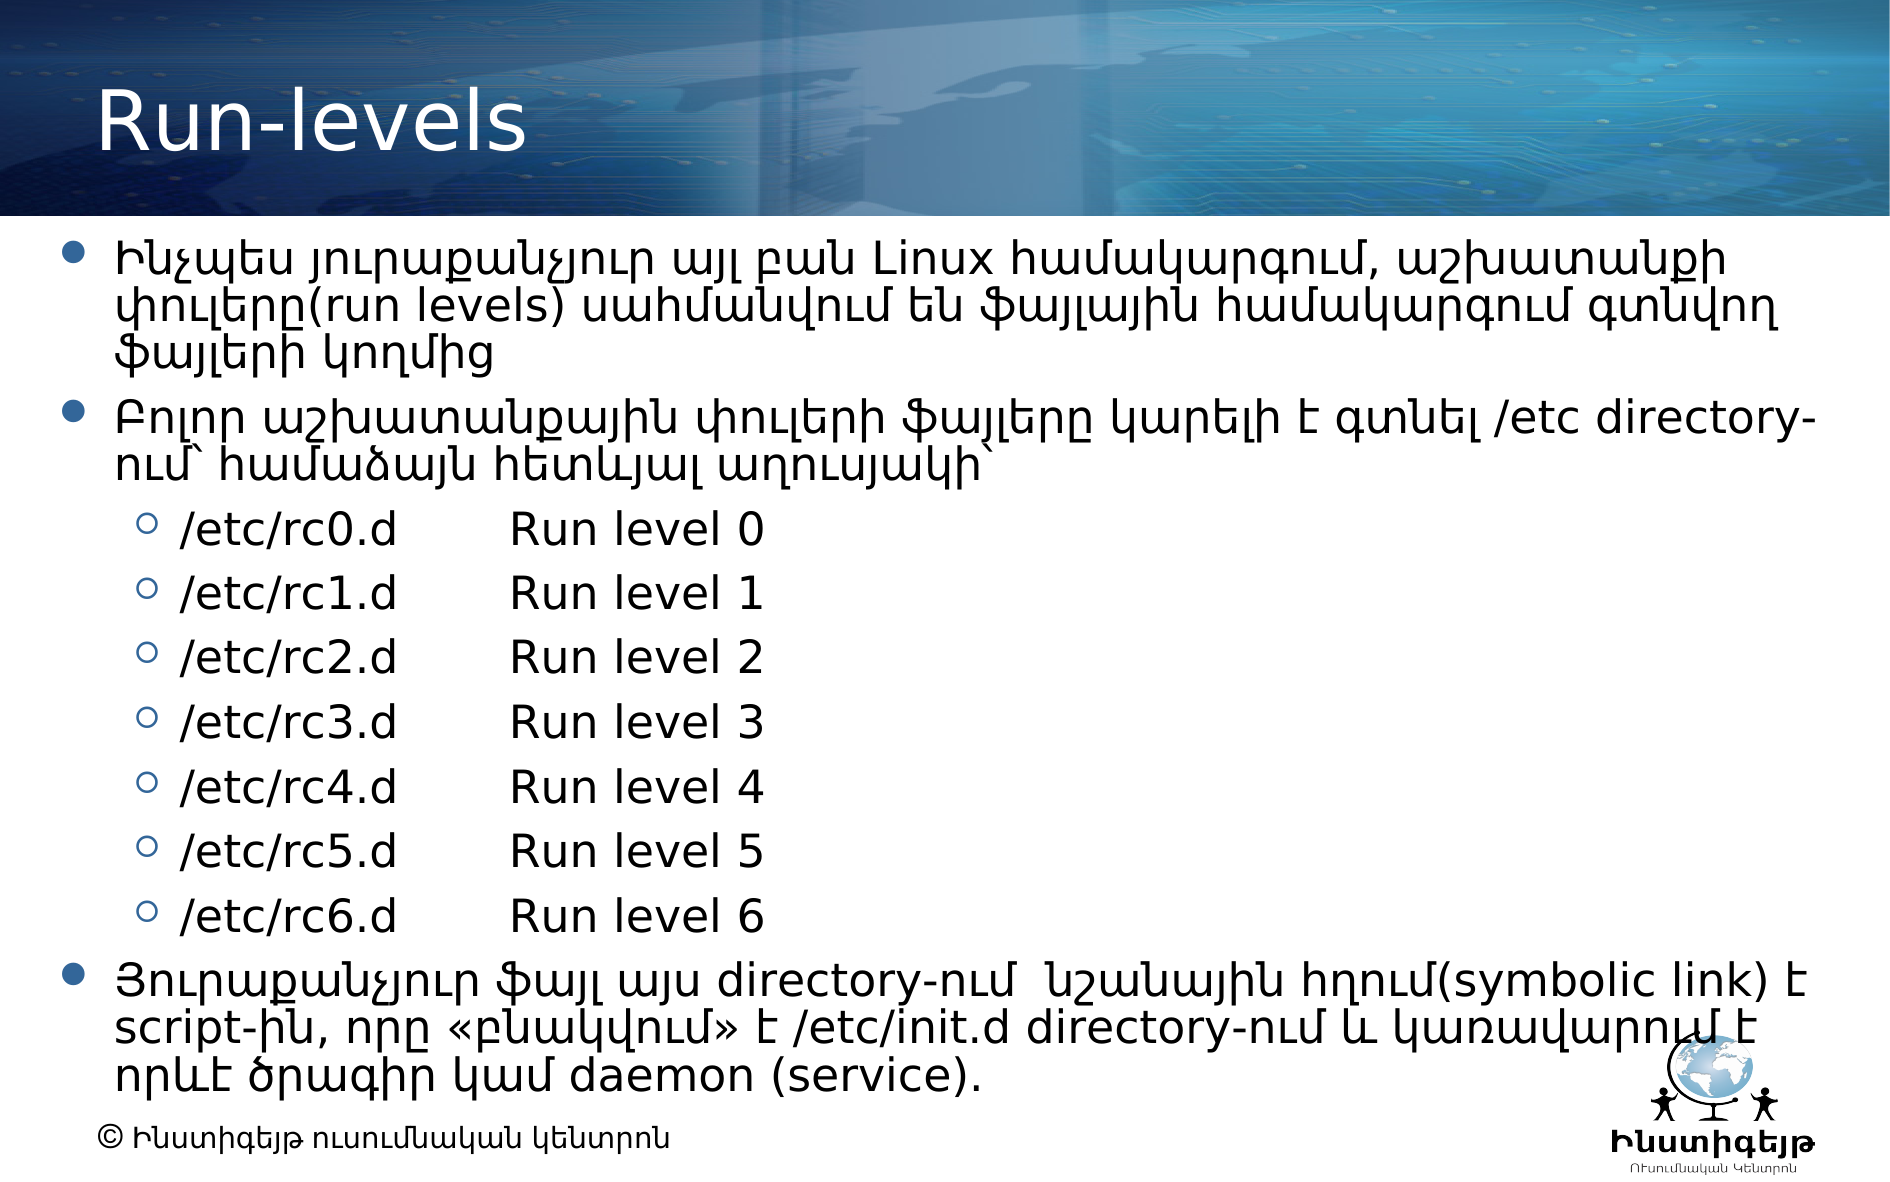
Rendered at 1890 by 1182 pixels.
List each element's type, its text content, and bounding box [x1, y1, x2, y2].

picture [1612, 1107, 1815, 1175]
picture [0, 0, 1890, 216]
list Ինչպես յուրաքանչյուր այլ բան Linux համակարգում, աշխատանքի փուլերը(run levels) սահմանվում են ֆայլային համակարգում գտնվող ֆայլերի կողմից Բոլոր աշխատանքային փուլերի ֆայլերը կարելի է գտնել /etc directory-ում՝ համաձայն հետևյալ աղուսյակի՝ /etc/rc0.d Run level 0 /etc/rc1.d Run level 1 /etc/rc2.d Run level 2 /etc/rc3.d Run level 3 /etc/rc4.d Run level 4 /etc/rc5.d Run level 5 /etc/rc6.d Run level 6 Յուրաքանչյուր ֆայլ այս directory-ում նշանային հղում(symbolic link) է script-ին, որը «բնակվում» է /etc/init.d directory-ում և կառավարում է որևէ ծրագիր կամ daemon (service). [59, 236, 1831, 1107]
title Run-levels [94, 47, 1793, 217]
